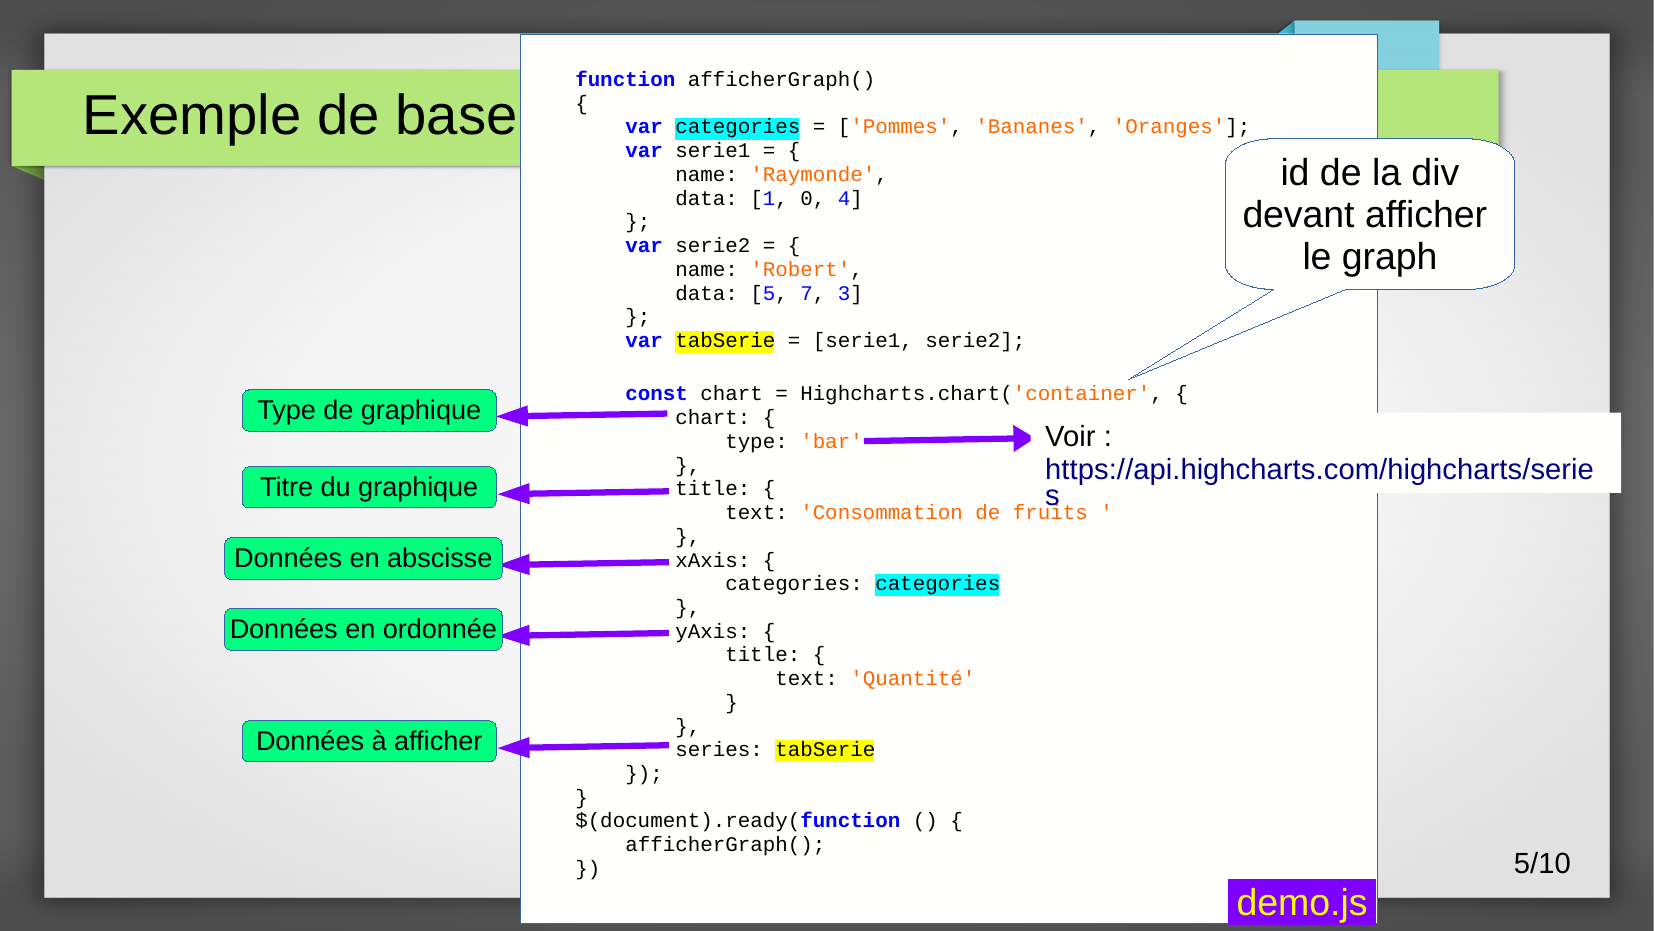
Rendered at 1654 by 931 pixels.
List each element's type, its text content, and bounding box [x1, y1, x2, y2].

text_box Titre du graphique [242, 466, 497, 508]
text_box Données en ordonnée [224, 608, 503, 651]
text_box demo.js [1228, 879, 1376, 925]
text_box Données en abscisse [224, 537, 503, 580]
picture [0, 0, 1654, 931]
text_box Voir : https://api.highcharts.com/highcharts/series [1030, 412, 1622, 493]
text_box Données à afficher [242, 720, 497, 762]
text_box Type de graphique [242, 389, 497, 432]
title Exemple de base [82, 70, 520, 160]
chart [520, 34, 1378, 924]
text_box id de la div devant afficher le graph [1128, 138, 1515, 380]
